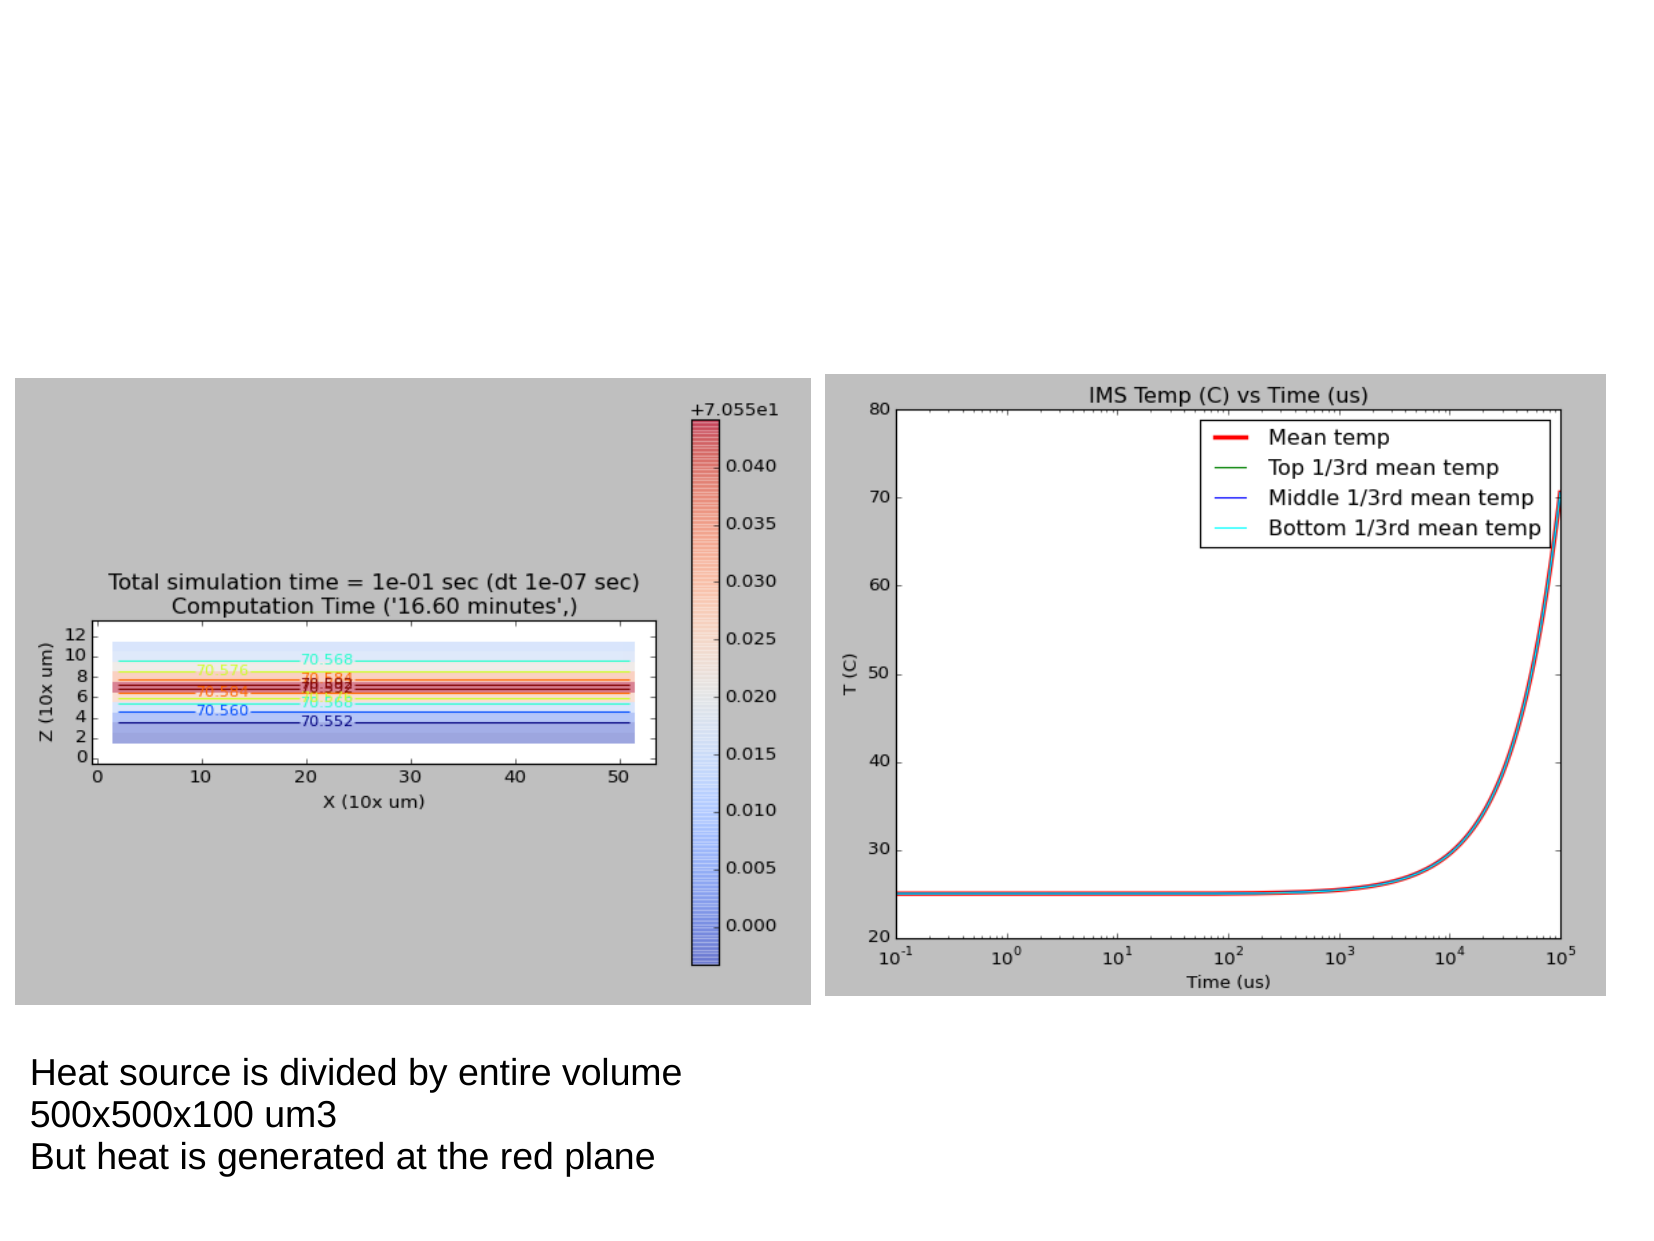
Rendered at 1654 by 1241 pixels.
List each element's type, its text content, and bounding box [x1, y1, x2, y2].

picture [15, 378, 811, 1006]
picture [825, 374, 1606, 996]
text_box Heat source is divided by entire volume 500x500x100 um3 But heat is generated at the red plane [15, 1044, 871, 1186]
